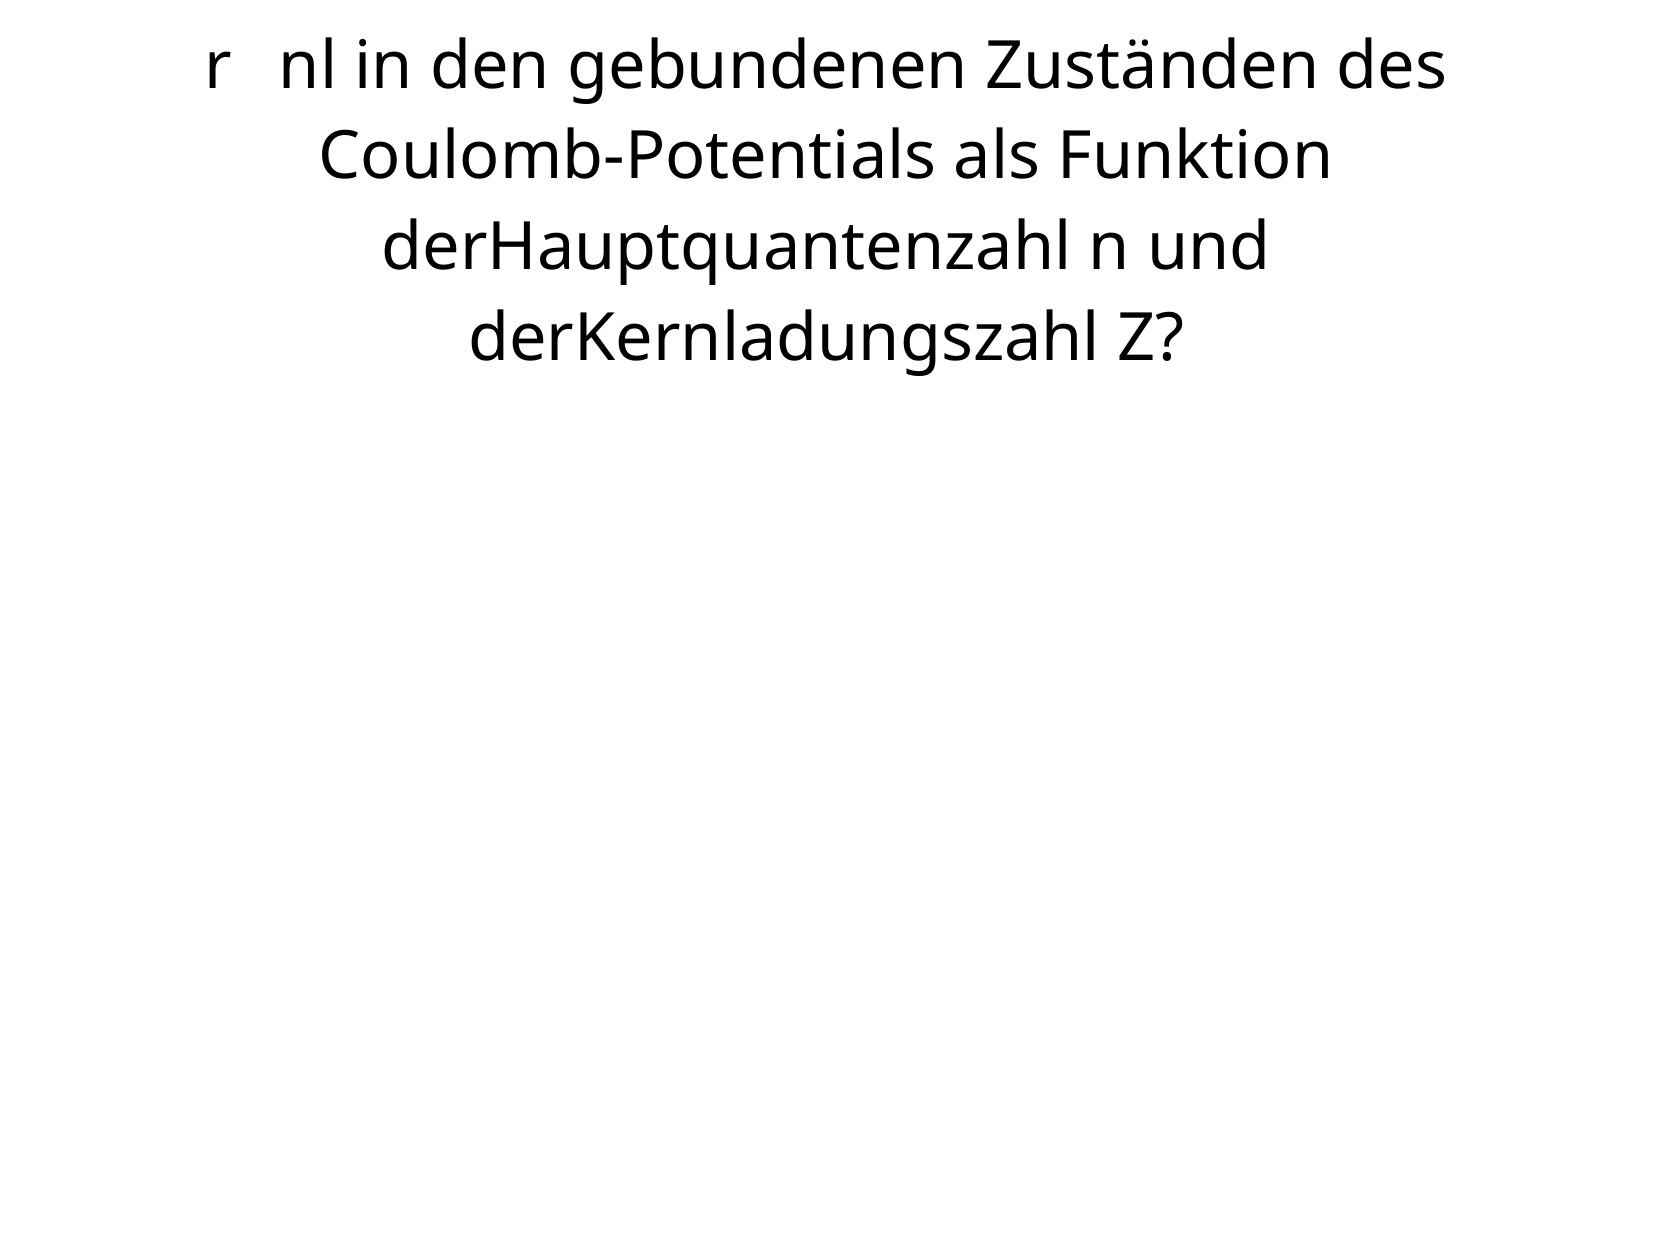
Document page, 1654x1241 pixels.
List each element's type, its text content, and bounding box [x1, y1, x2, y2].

title Wie verhalten sich die Bahnradien r nl in den gebundenen Zuständen des Coulomb-Potentials als Funktion derHauptquantenzahl n und derKernladungszahl Z? [82, 0, 1571, 331]
